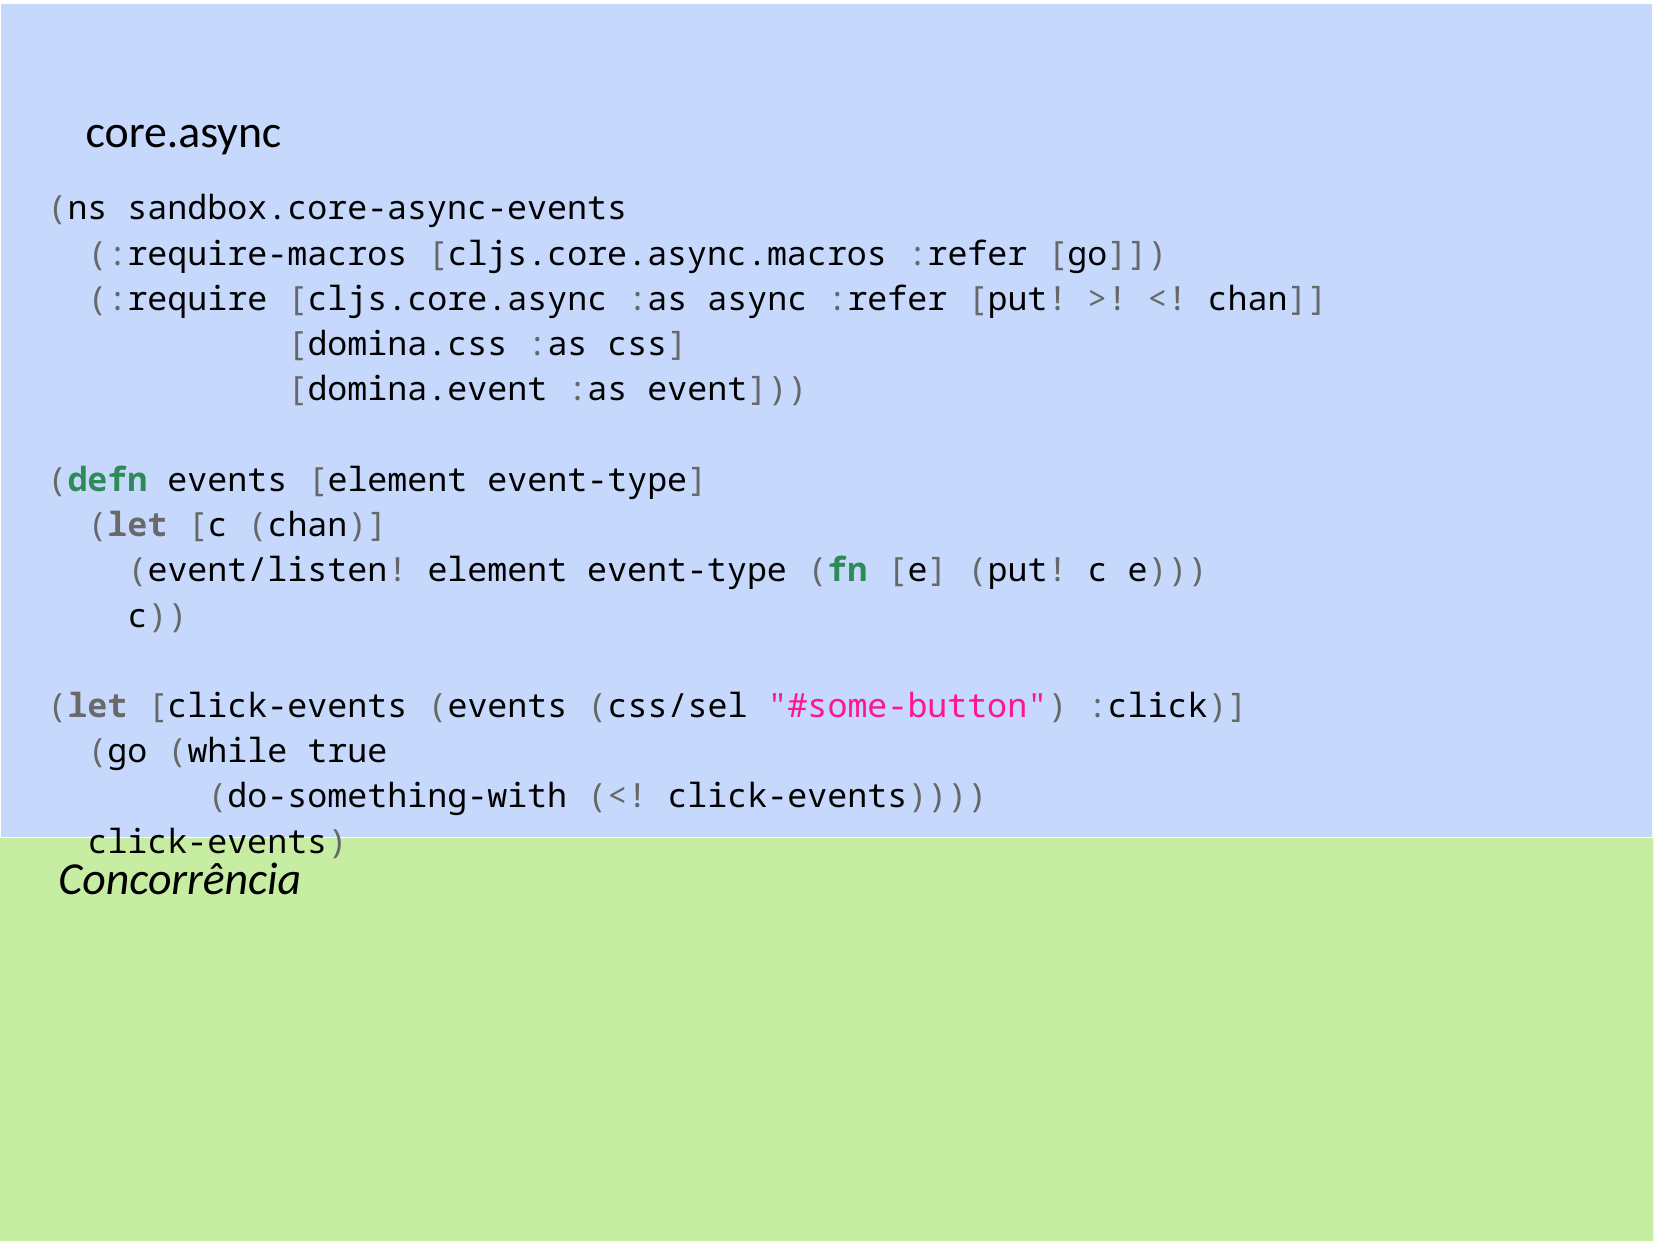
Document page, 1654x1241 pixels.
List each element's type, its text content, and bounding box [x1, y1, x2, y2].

text_box core.async [70, 106, 296, 168]
text_box (ns sandbox.core-async-events (:require-macros [cljs.core.async.macros :refer [go]]) (:require [cljs.core.async :as async :refer [put! >! <! chan]] [domina.css :as css] [domina.event :as event])) (defn events [element event-type] (let [c (chan)] (event/listen! element event-type (fn [e] (put! c e))) c)) (let [click-events (events (css/sel "#some-button") :click)] (go (while true (do-something-with (<! click-events)))) click-events) [32, 177, 1633, 962]
